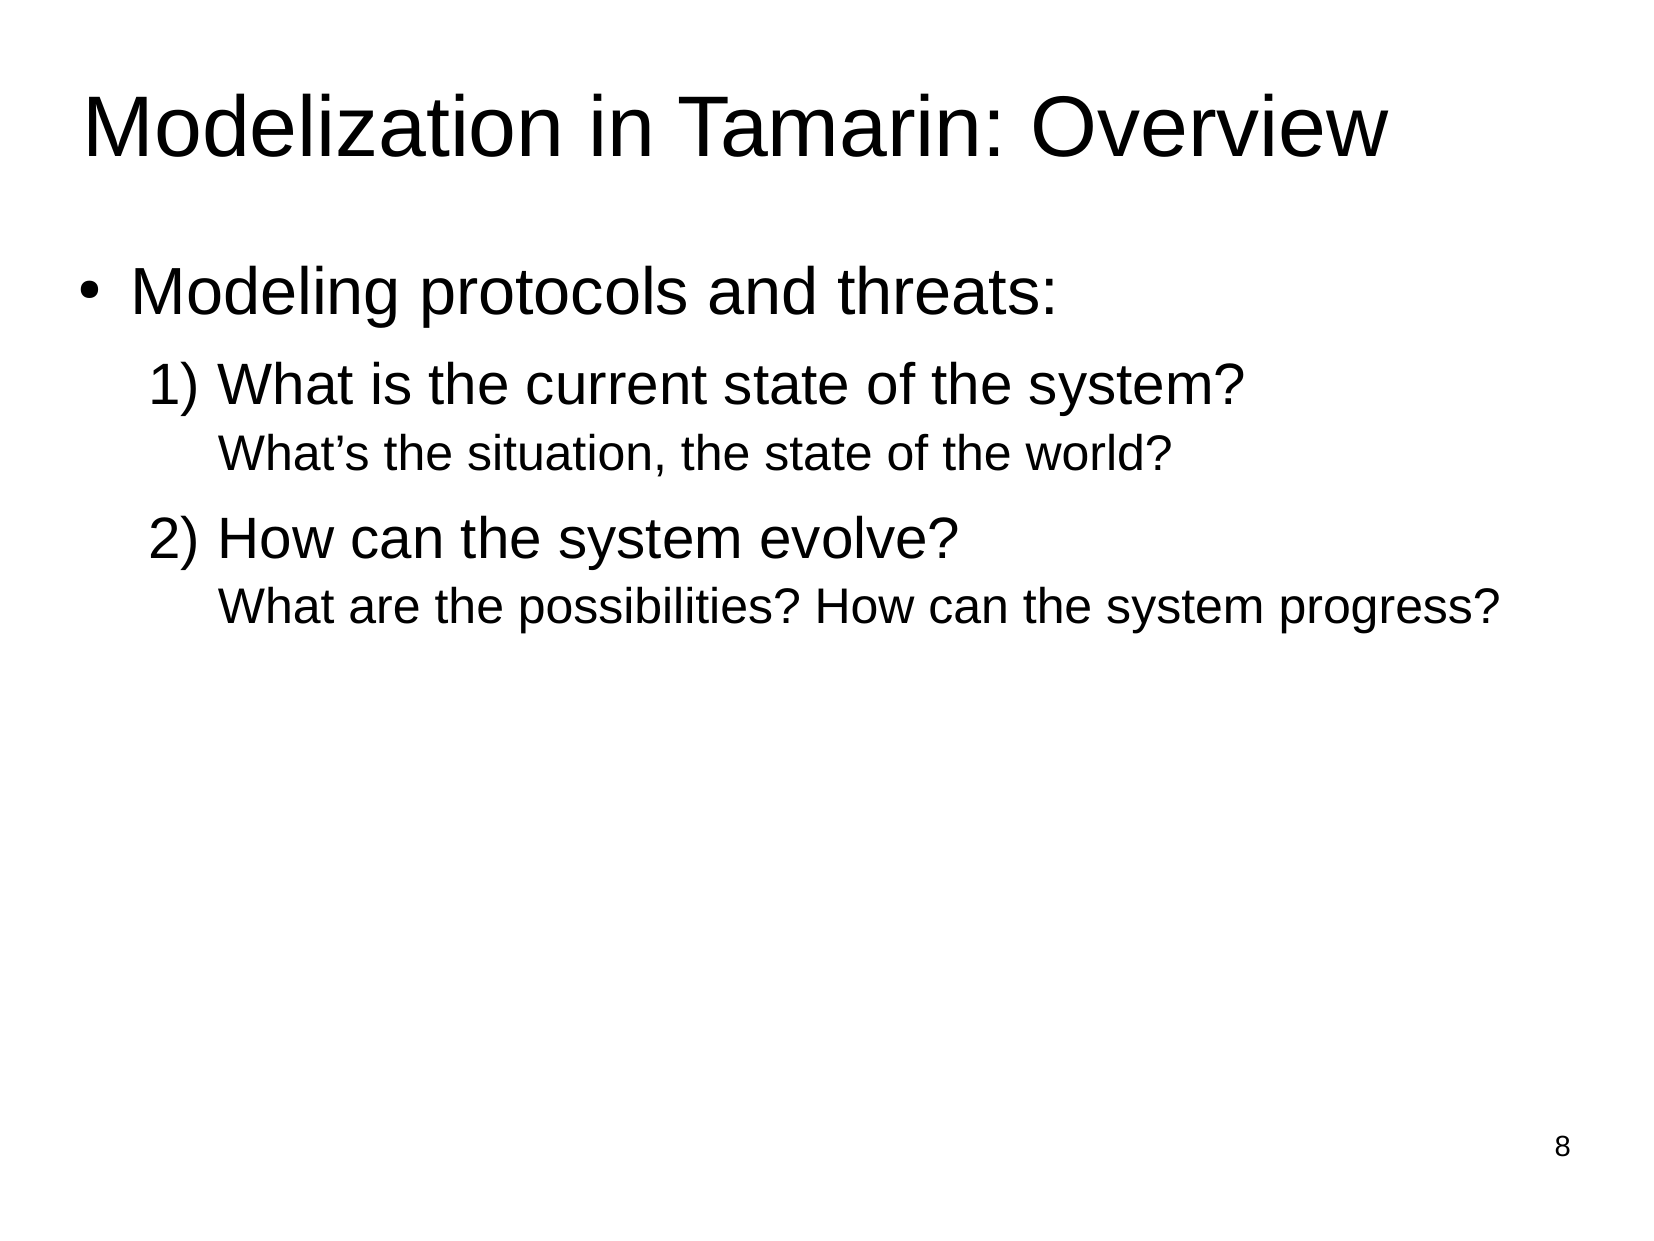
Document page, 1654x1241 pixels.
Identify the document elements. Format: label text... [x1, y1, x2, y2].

title Modelization in Tamarin: Overview [82, 49, 1571, 204]
list Modeling protocols and threats: What is the current state of the system? What’s the situation, the state of the world? How can the system evolve? What are the possibilities? How can the system progress? [60, 253, 1591, 1118]
